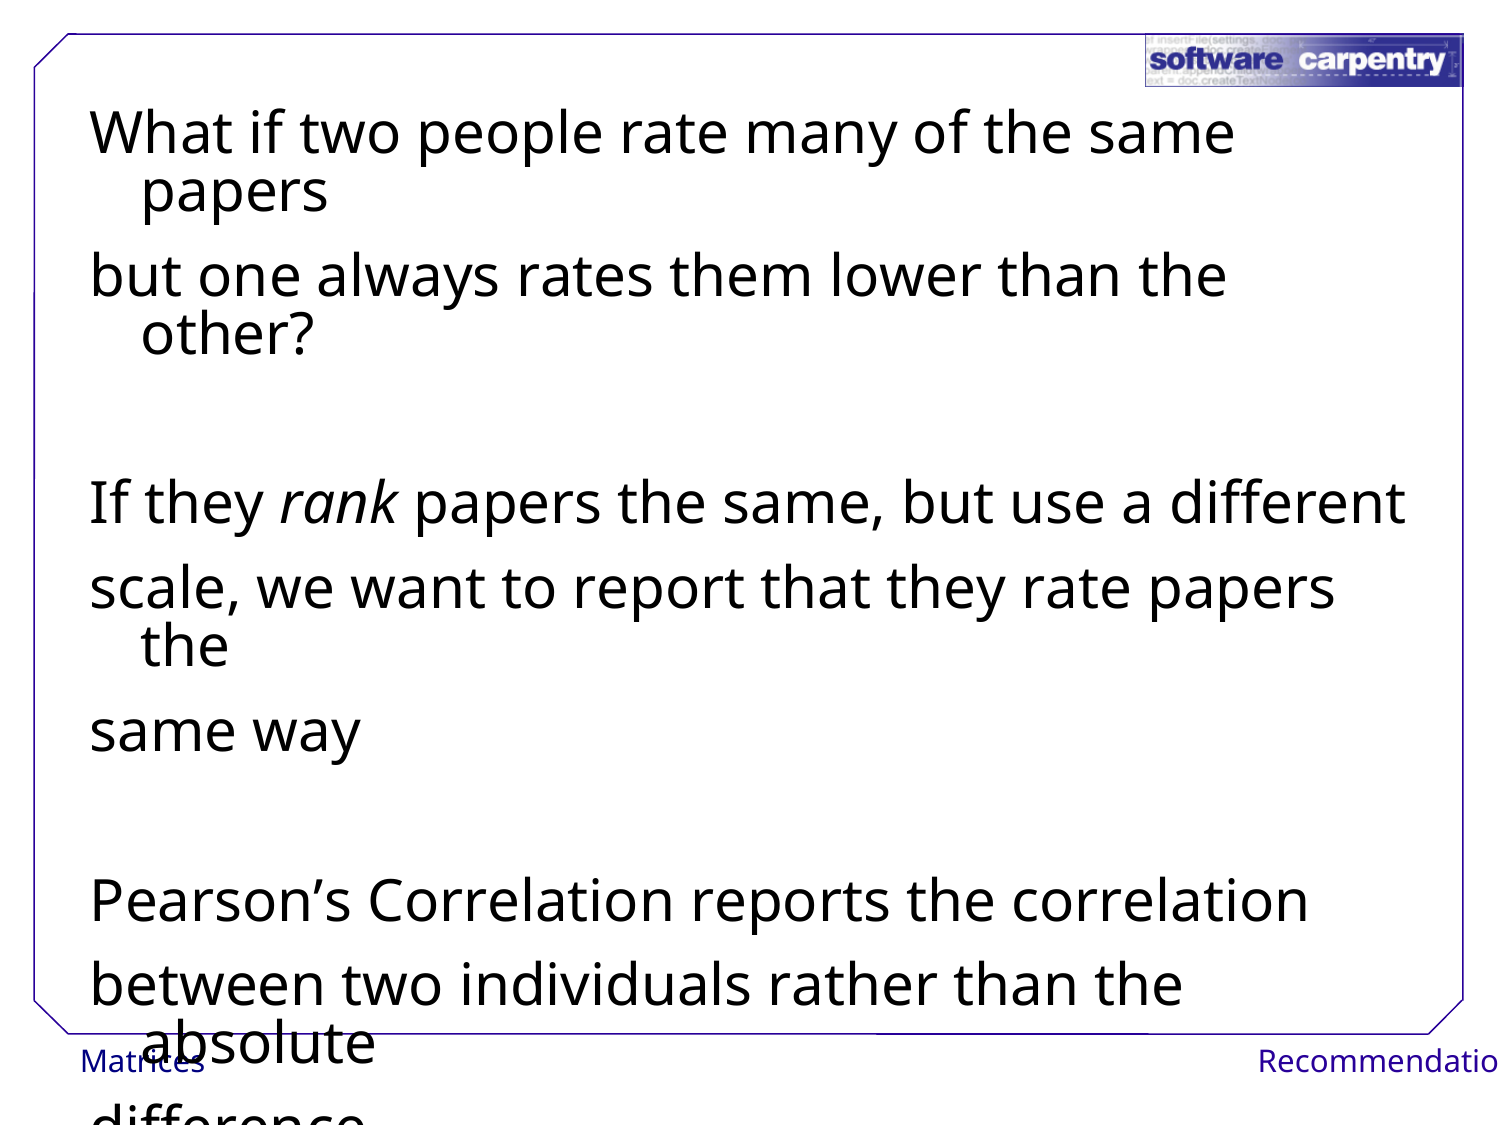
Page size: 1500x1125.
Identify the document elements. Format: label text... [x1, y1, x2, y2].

list What if two people rate many of the same papers but one always rates them lower than the other? If they rank papers the same, but use a different scale, we want to report that they rate papers the same way Pearson’s Correlation reports the correlation between two individuals rather than the absolute difference. [75, 99, 1426, 1001]
picture [1145, 33, 1464, 87]
